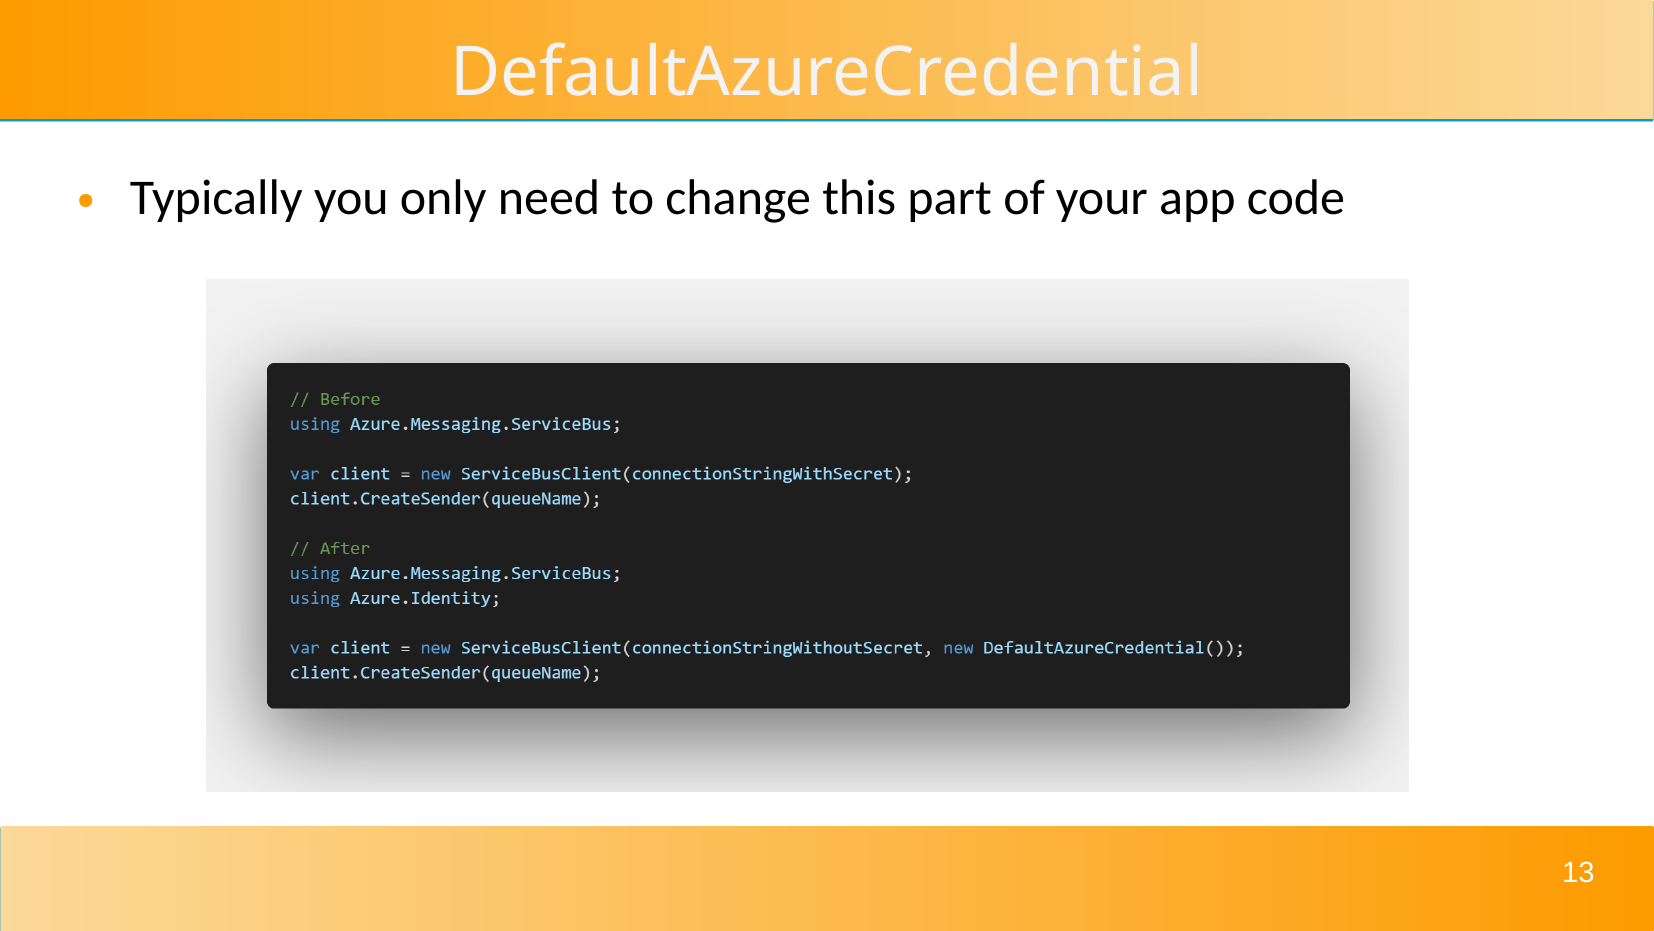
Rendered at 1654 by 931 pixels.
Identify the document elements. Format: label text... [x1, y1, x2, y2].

title DefaultAzureCredential [59, 26, 1595, 111]
picture [206, 279, 1409, 792]
list Typically you only need to change this part of your app code [59, 177, 1595, 768]
